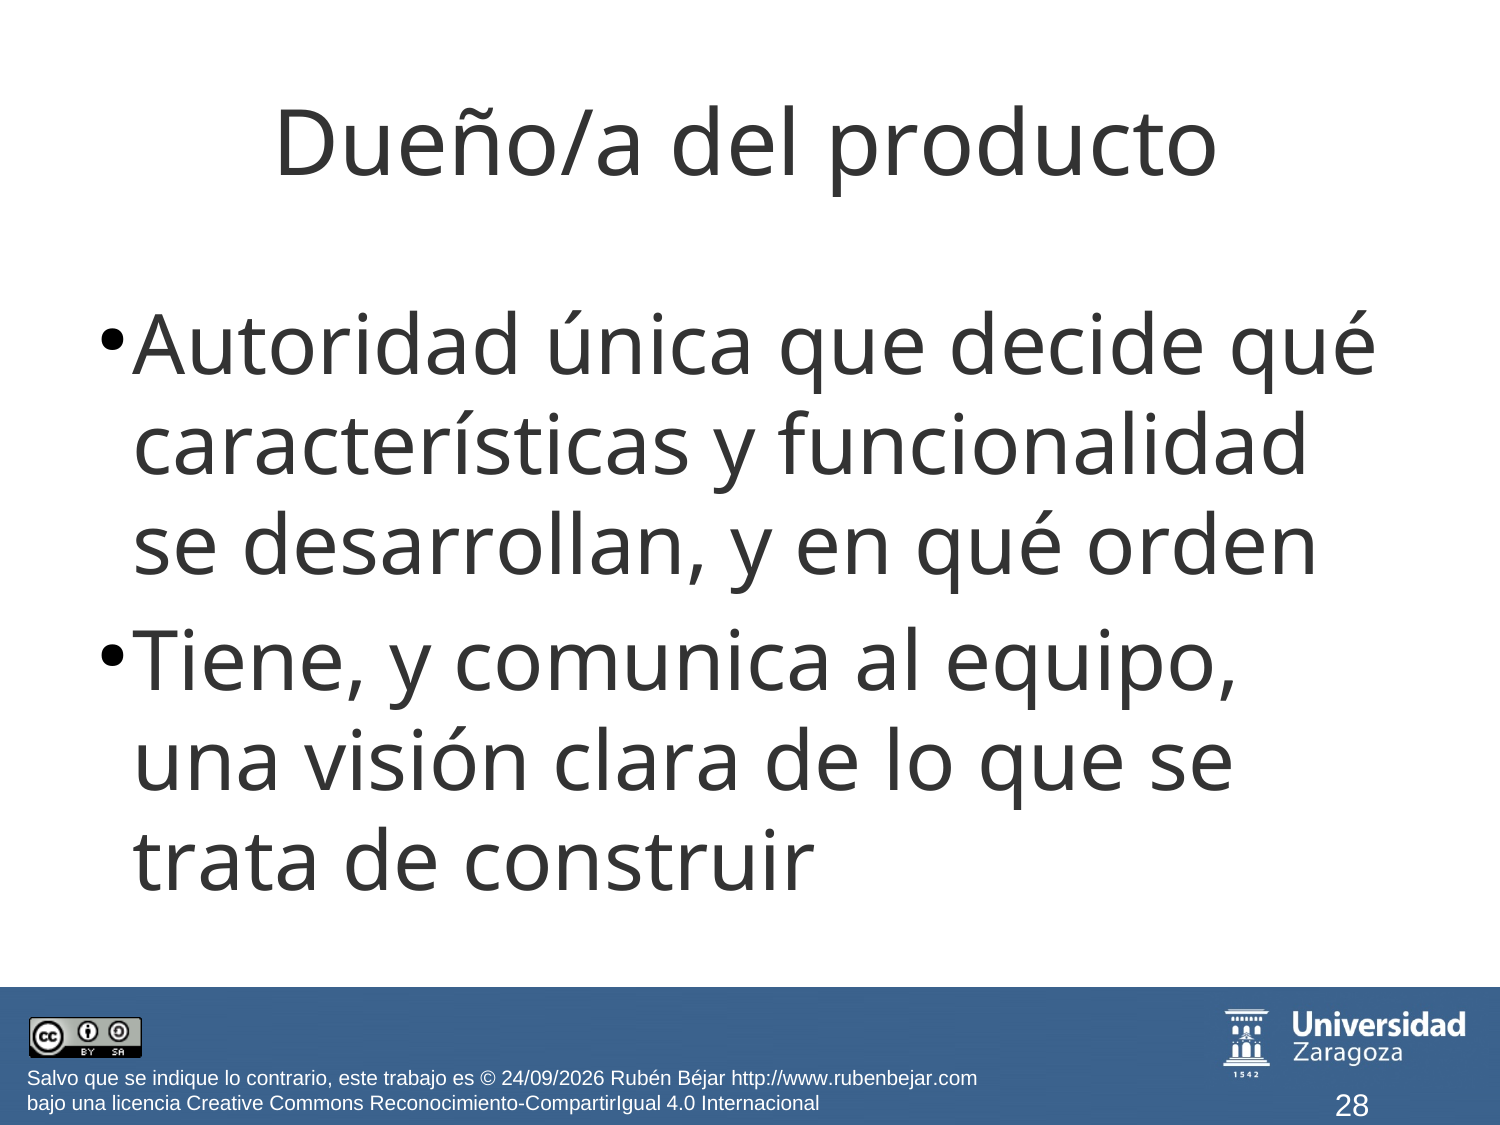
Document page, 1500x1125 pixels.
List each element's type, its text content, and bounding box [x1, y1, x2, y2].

list Autoridad única que decide qué características y funcionalidad se desarrollan, y en qué orden Tiene, y comunica al equipo, una visión clara de lo que se trata de construir [82, 283, 1418, 936]
title Dueño/a del producto [74, 21, 1420, 257]
picture [0, 987, 1500, 1125]
